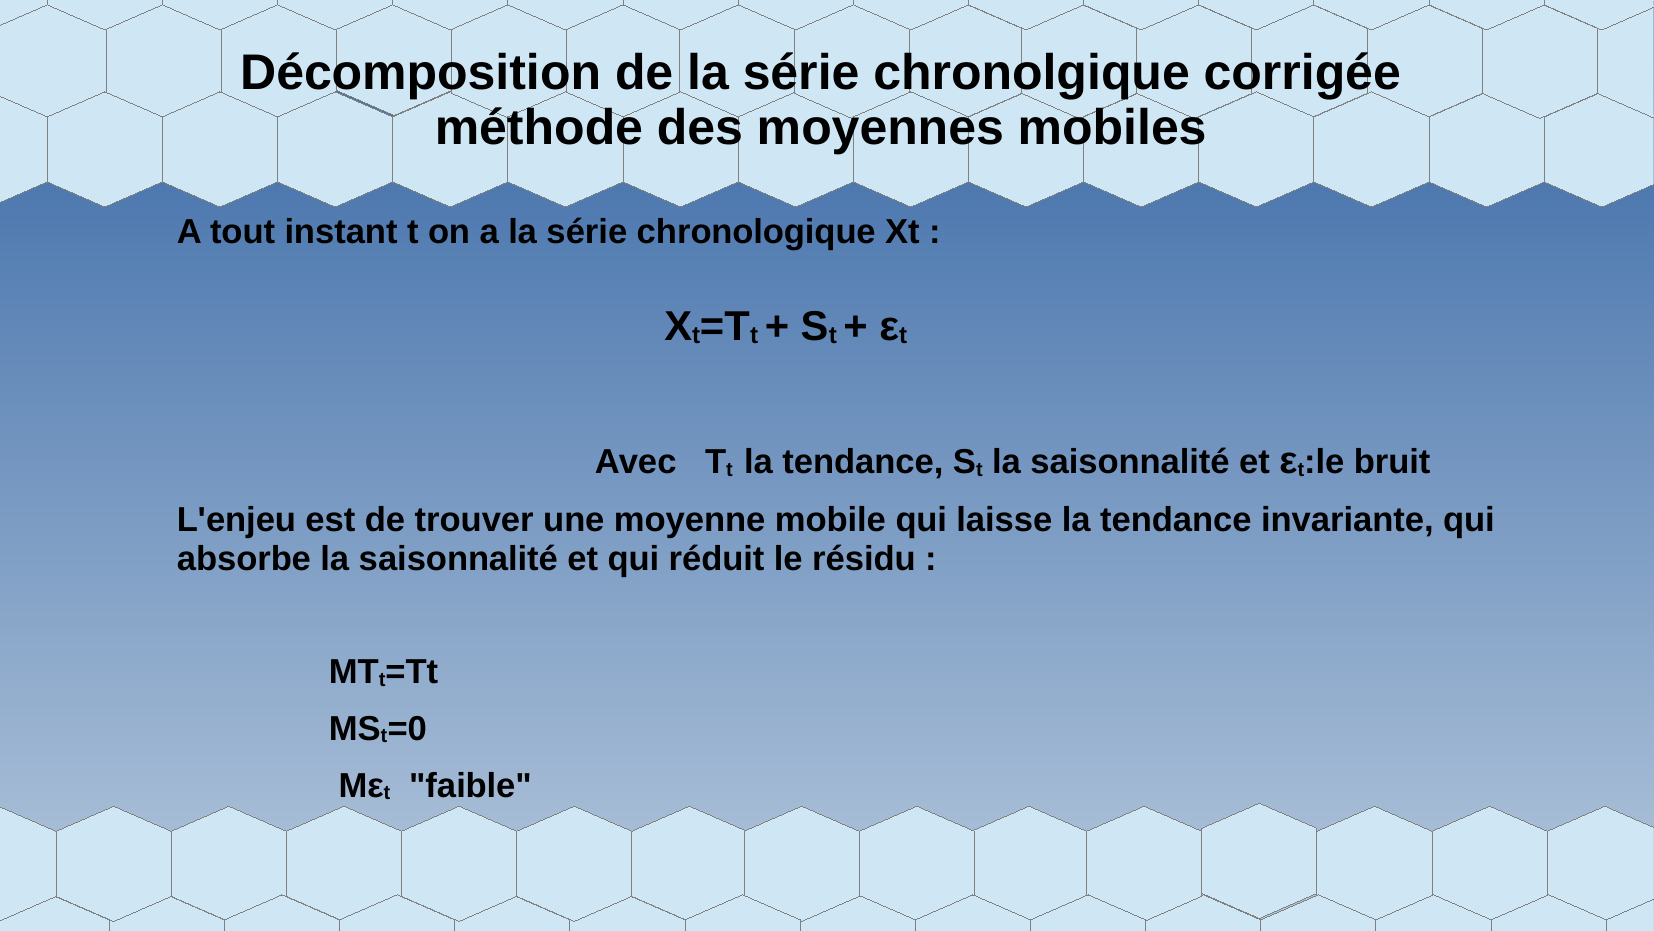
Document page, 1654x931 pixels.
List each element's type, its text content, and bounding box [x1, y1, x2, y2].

text_box Xt=Tt + St + εt [649, 295, 1418, 357]
list A tout instant t on a la série chronologique Xt : Avec Tt la tendance, St la saisonnalité et εt:le bruit L'enjeu est de trouver une moyenne mobile qui laisse la tendance invariante, qui absorbe la saisonnalité et qui réduit le résidu : MTt=Tt MSt=0 Mεt "faible" [118, 147, 1625, 931]
title Décomposition de la série chronolgique corrigée méthode des moyennes mobiles [76, 0, 1565, 200]
